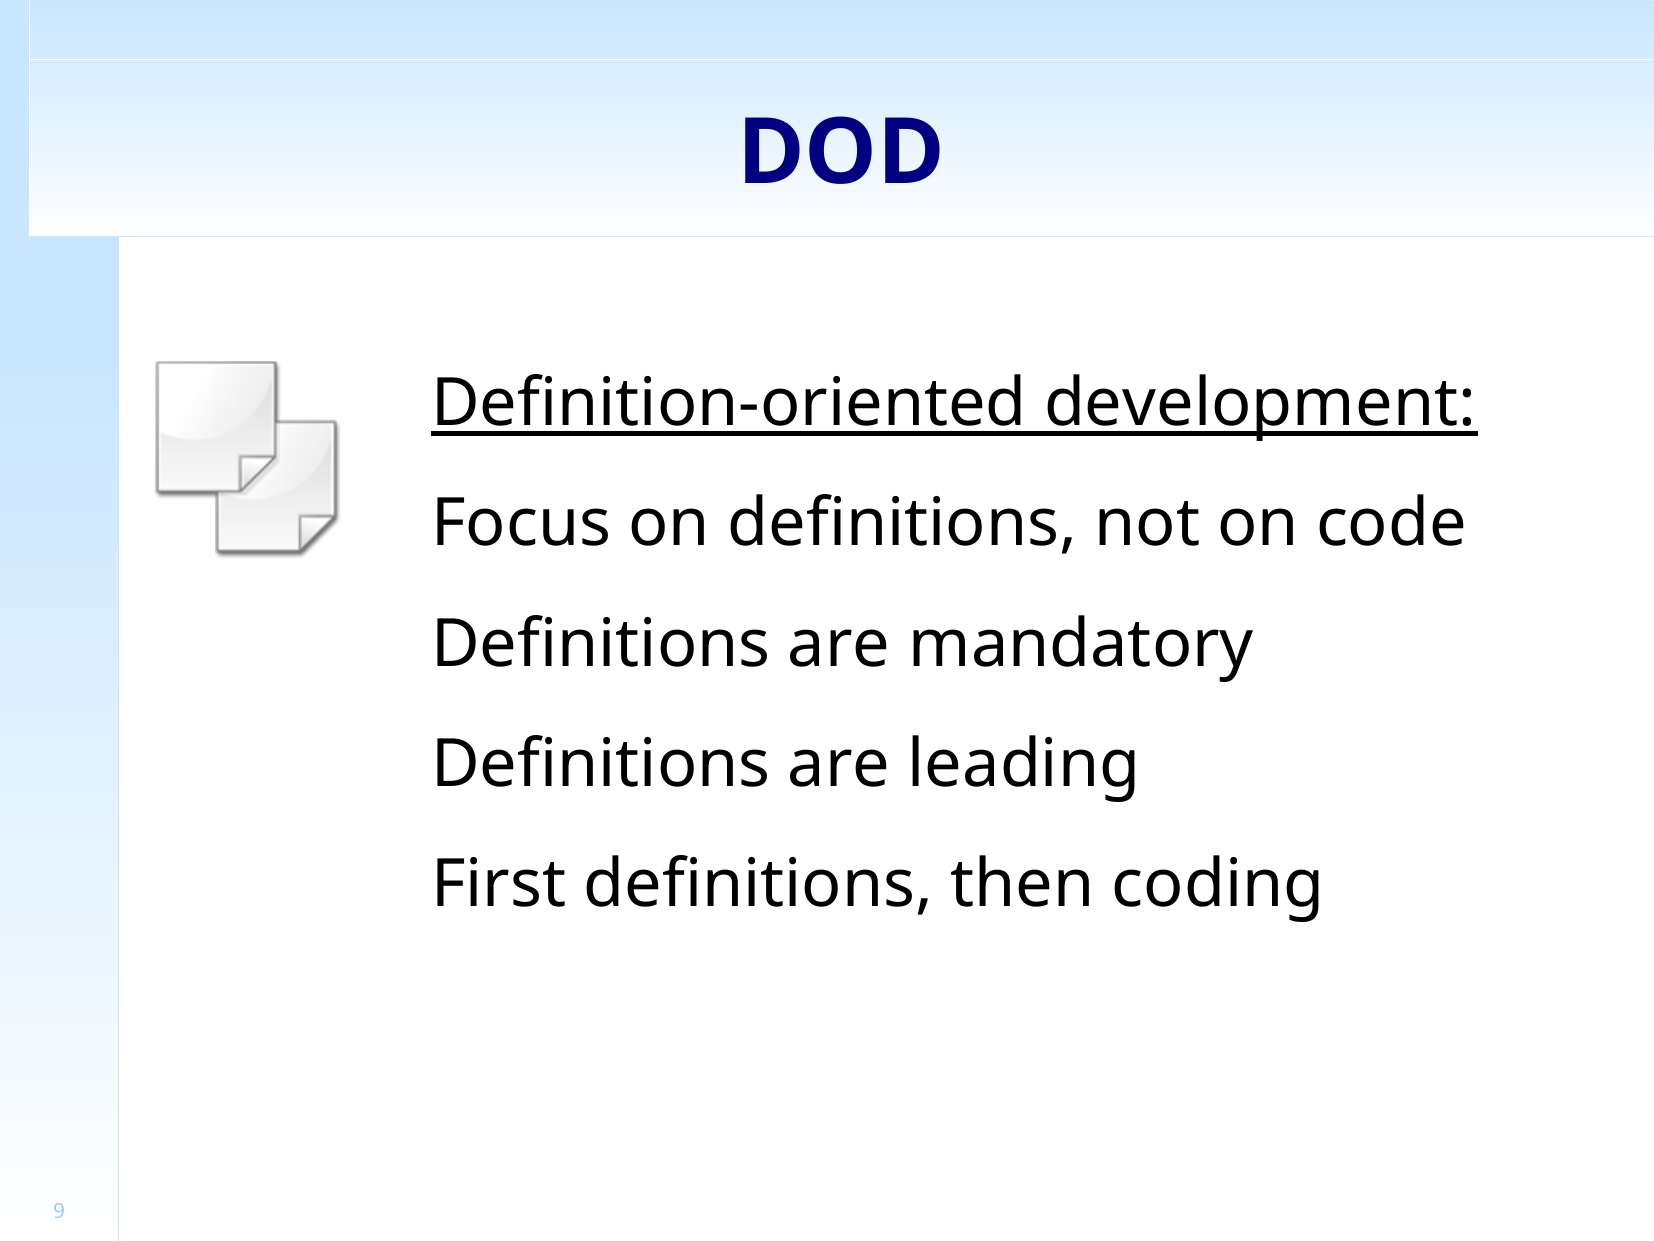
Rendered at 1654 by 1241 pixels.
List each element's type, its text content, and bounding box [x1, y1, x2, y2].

picture [153, 361, 354, 562]
title DOD [29, 59, 1654, 237]
list Definition-oriented development: Focus on definitions, not on code Definitions are mandatory Definitions are leading First definitions, then coding [413, 354, 1625, 1182]
